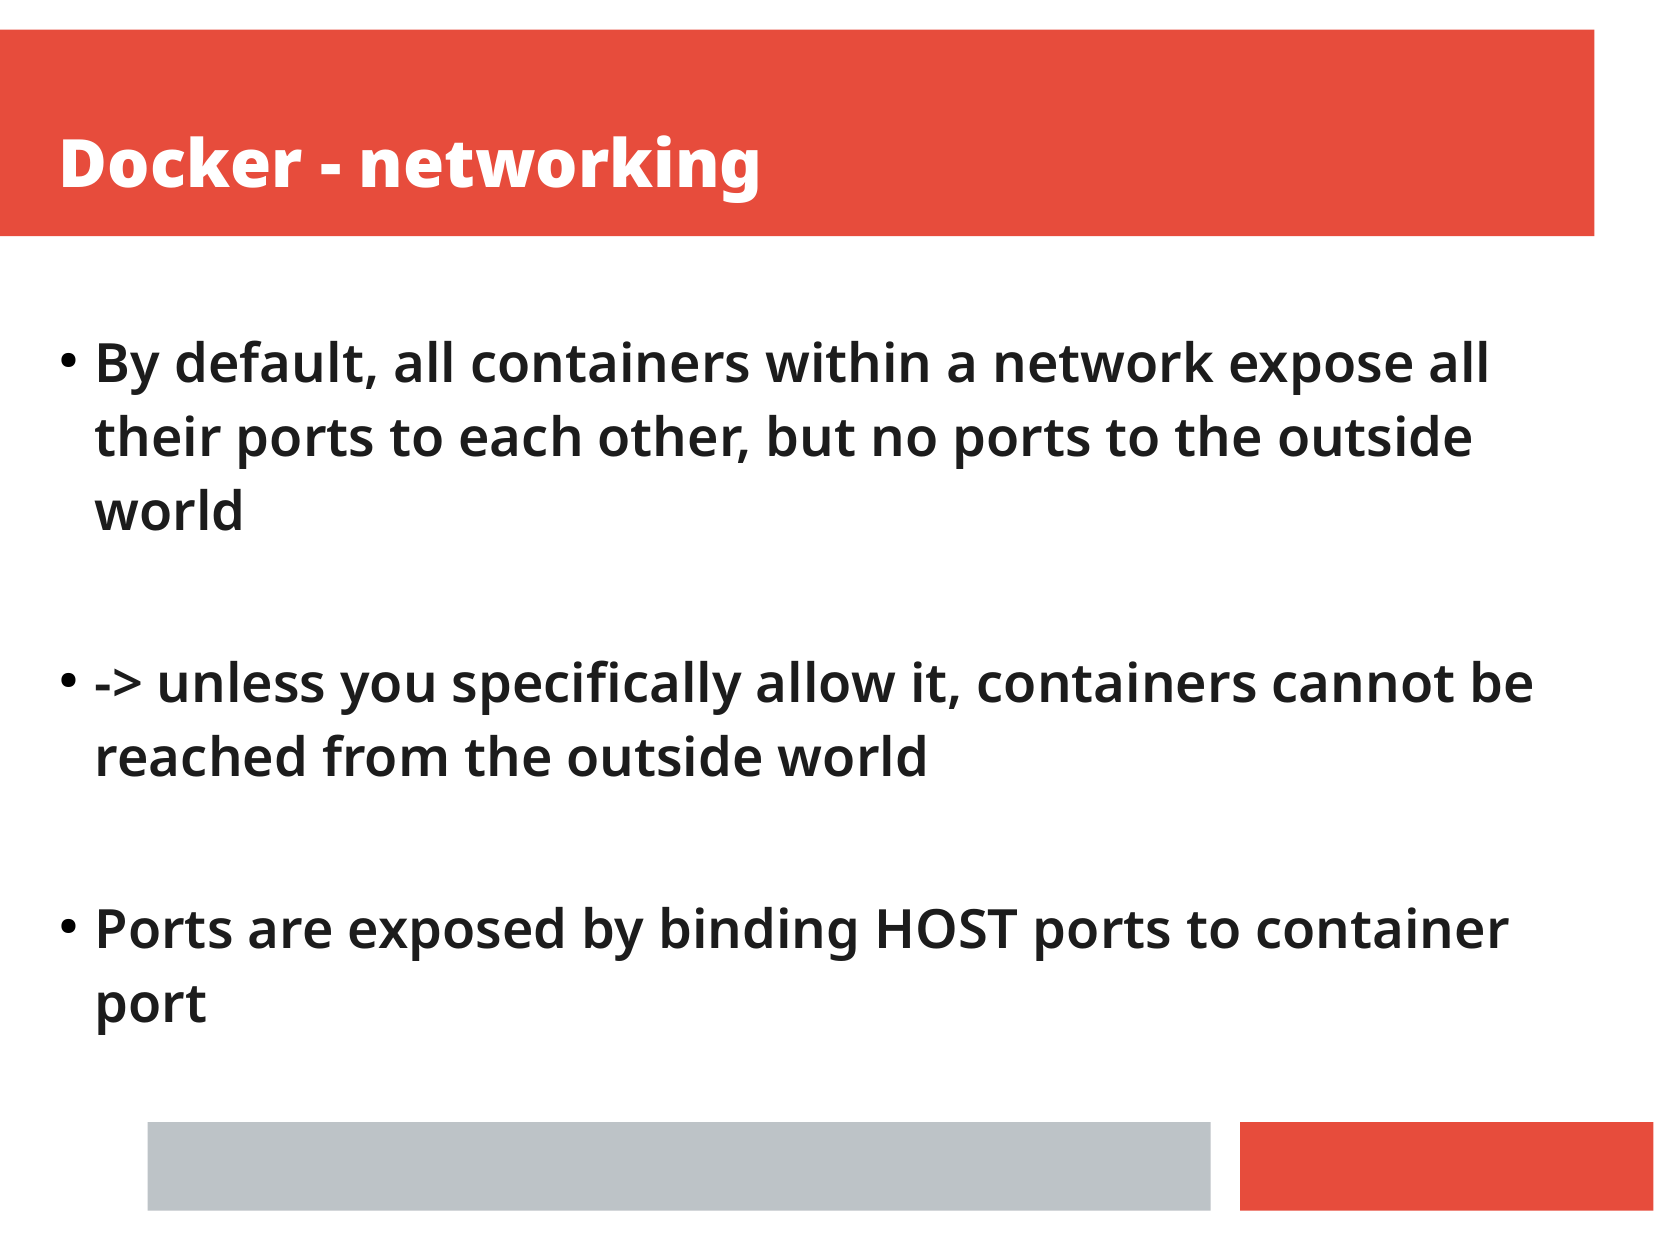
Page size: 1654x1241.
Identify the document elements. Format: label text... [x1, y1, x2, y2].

list By default, all containers within a network expose all their ports to each other, but no ports to the outside world -> unless you specifically allow it, containers cannot be reached from the outside world Ports are exposed by binding HOST ports to container port [59, 324, 1565, 1093]
title Docker - networking [59, 59, 1595, 207]
